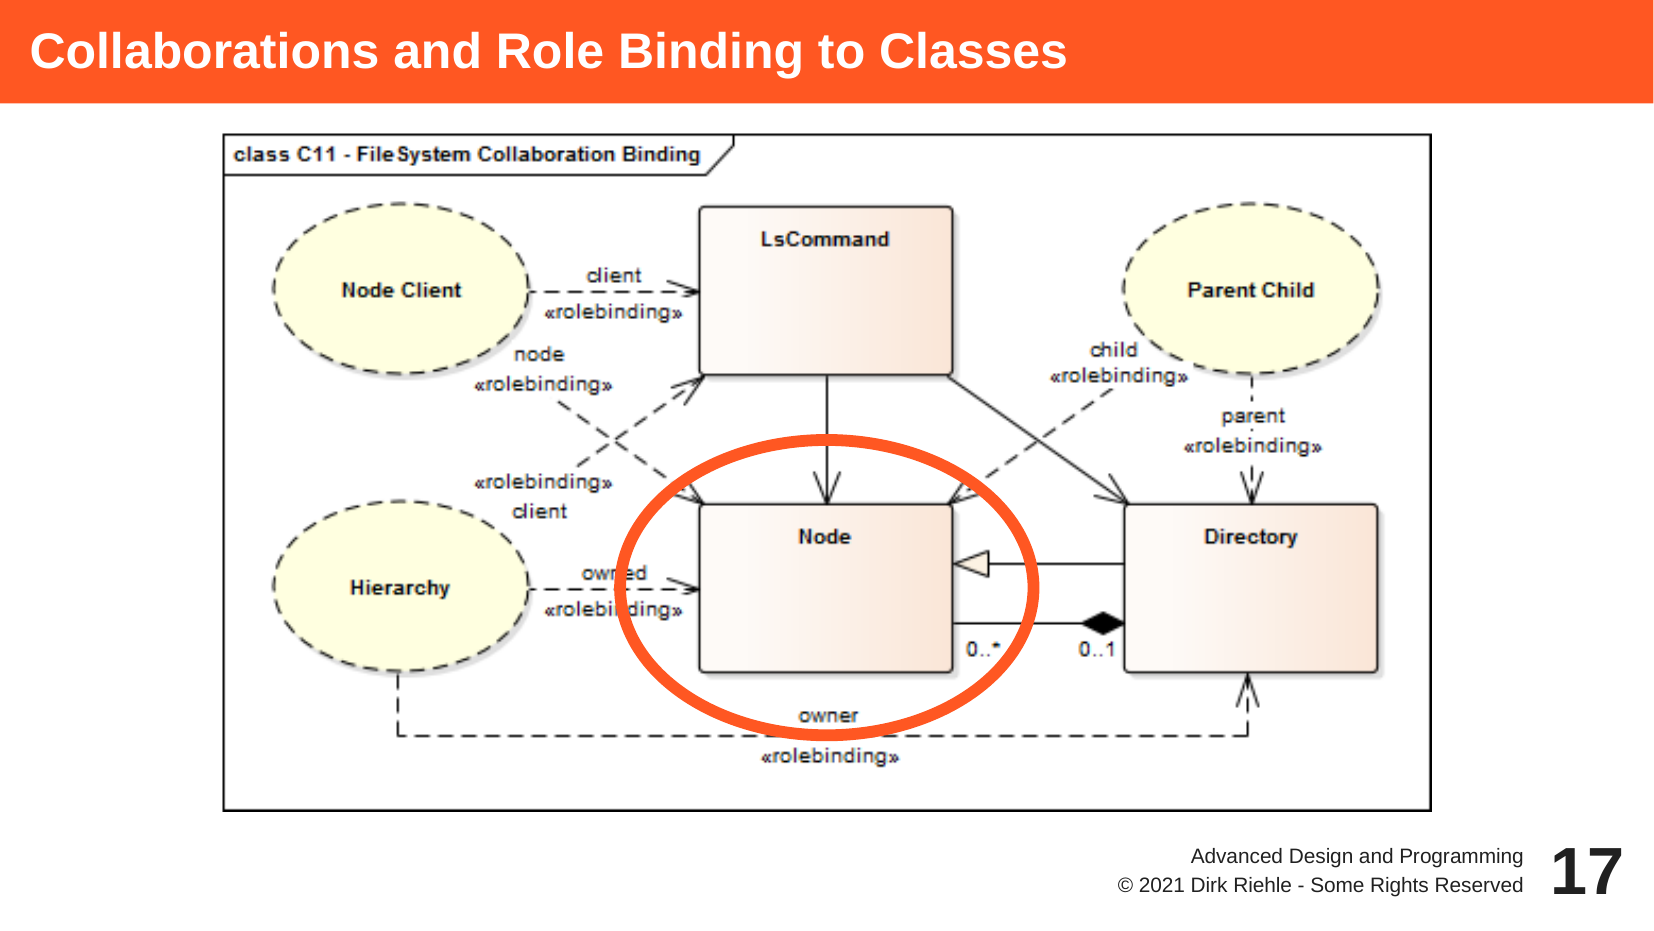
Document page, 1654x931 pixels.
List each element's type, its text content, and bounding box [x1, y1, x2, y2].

picture [221, 132, 1432, 813]
title Collaborations and Role Binding to Classes [0, 0, 1654, 104]
